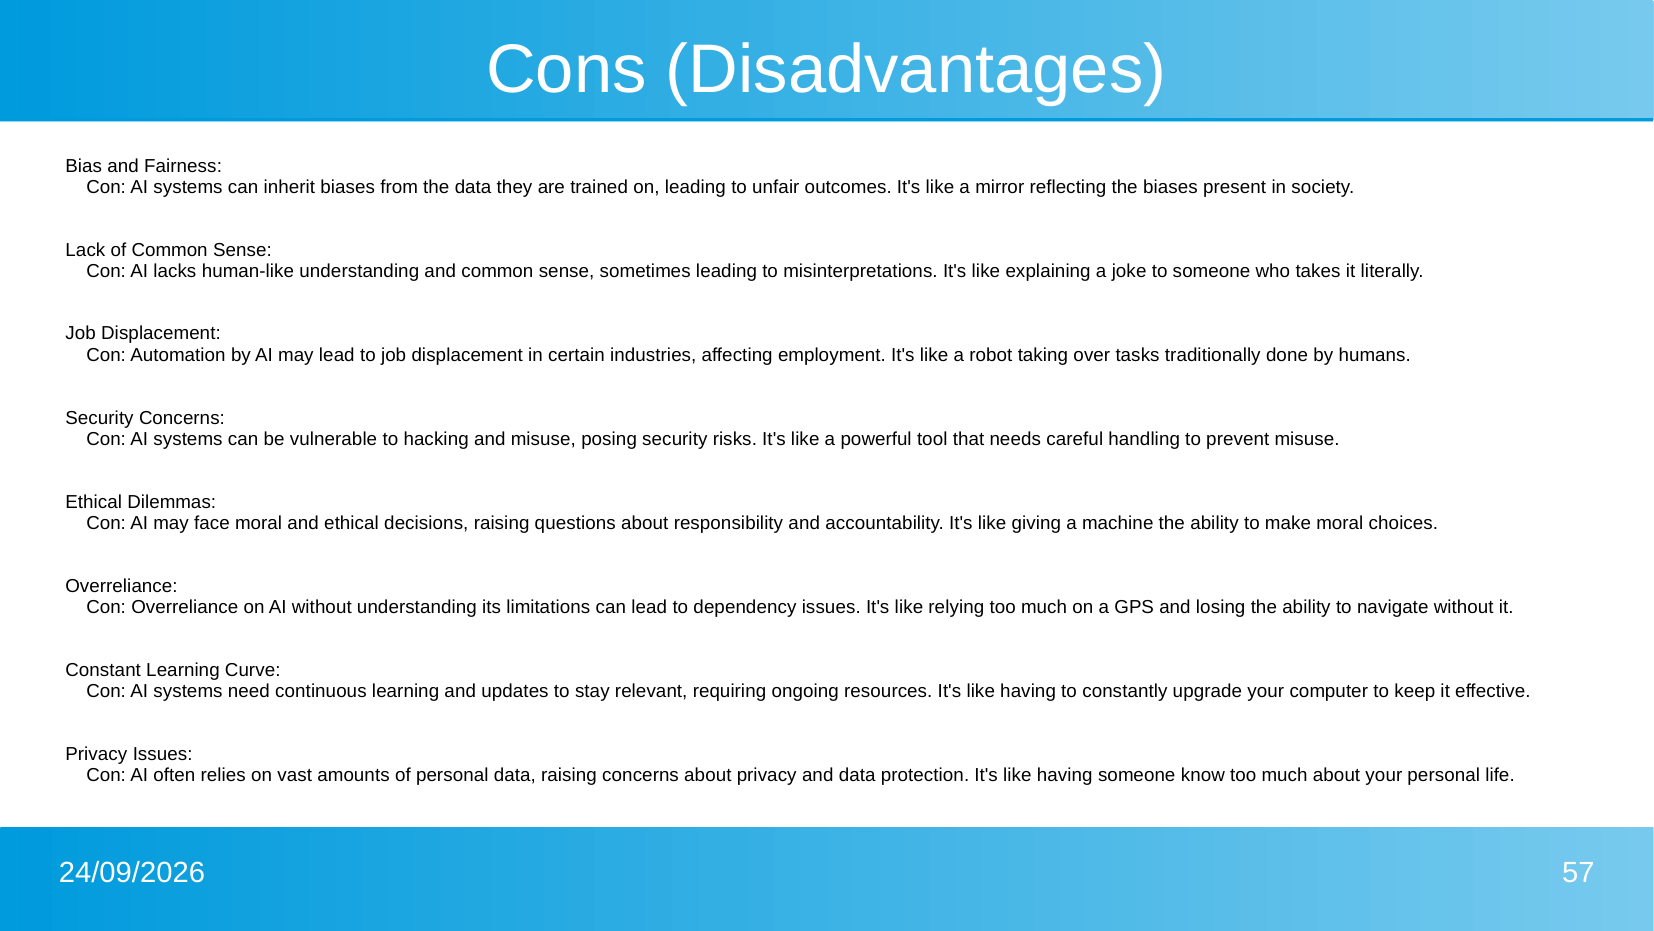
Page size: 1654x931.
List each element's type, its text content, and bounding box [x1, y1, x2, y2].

title Cons (Disadvantages) [59, 29, 1595, 108]
text_box Bias and Fairness: Con: AI systems can inherit biases from the data they are trained on, leading to unfair outcomes. It's like a mirror reflecting the biases present in society. Lack of Common Sense: Con: AI lacks human-like understanding and common sense, sometimes leading to misinterpretations. It's like explaining a joke to someone who takes it literally. Job Displacement: Con: Automation by AI may lead to job displacement in certain industries, affecting employment. It's like a robot taking over tasks traditionally done by humans. Security Concerns: Con: AI systems can be vulnerable to hacking and misuse, posing security risks. It's like a powerful tool that needs careful handling to prevent misuse. Ethical Dilemmas: Con: AI may face moral and ethical decisions, raising questions about responsibility and accountability. It's like giving a machine the ability to make moral choices. Overreliance: Con: Overreliance on AI without understanding its limitations can lead to dependency issues. It's like relying too much on a GPS and losing the ability to navigate without it. Constant Learning Curve: Con: AI systems need continuous learning and updates to stay relevant, requiring ongoing resources. It's like having to constantly upgrade your computer to keep it effective. Privacy Issues: Con: AI often relies on vast amounts of personal data, raising concerns about privacy and data protection. It's like having someone know too much about your personal life. [29, 147, 1654, 931]
